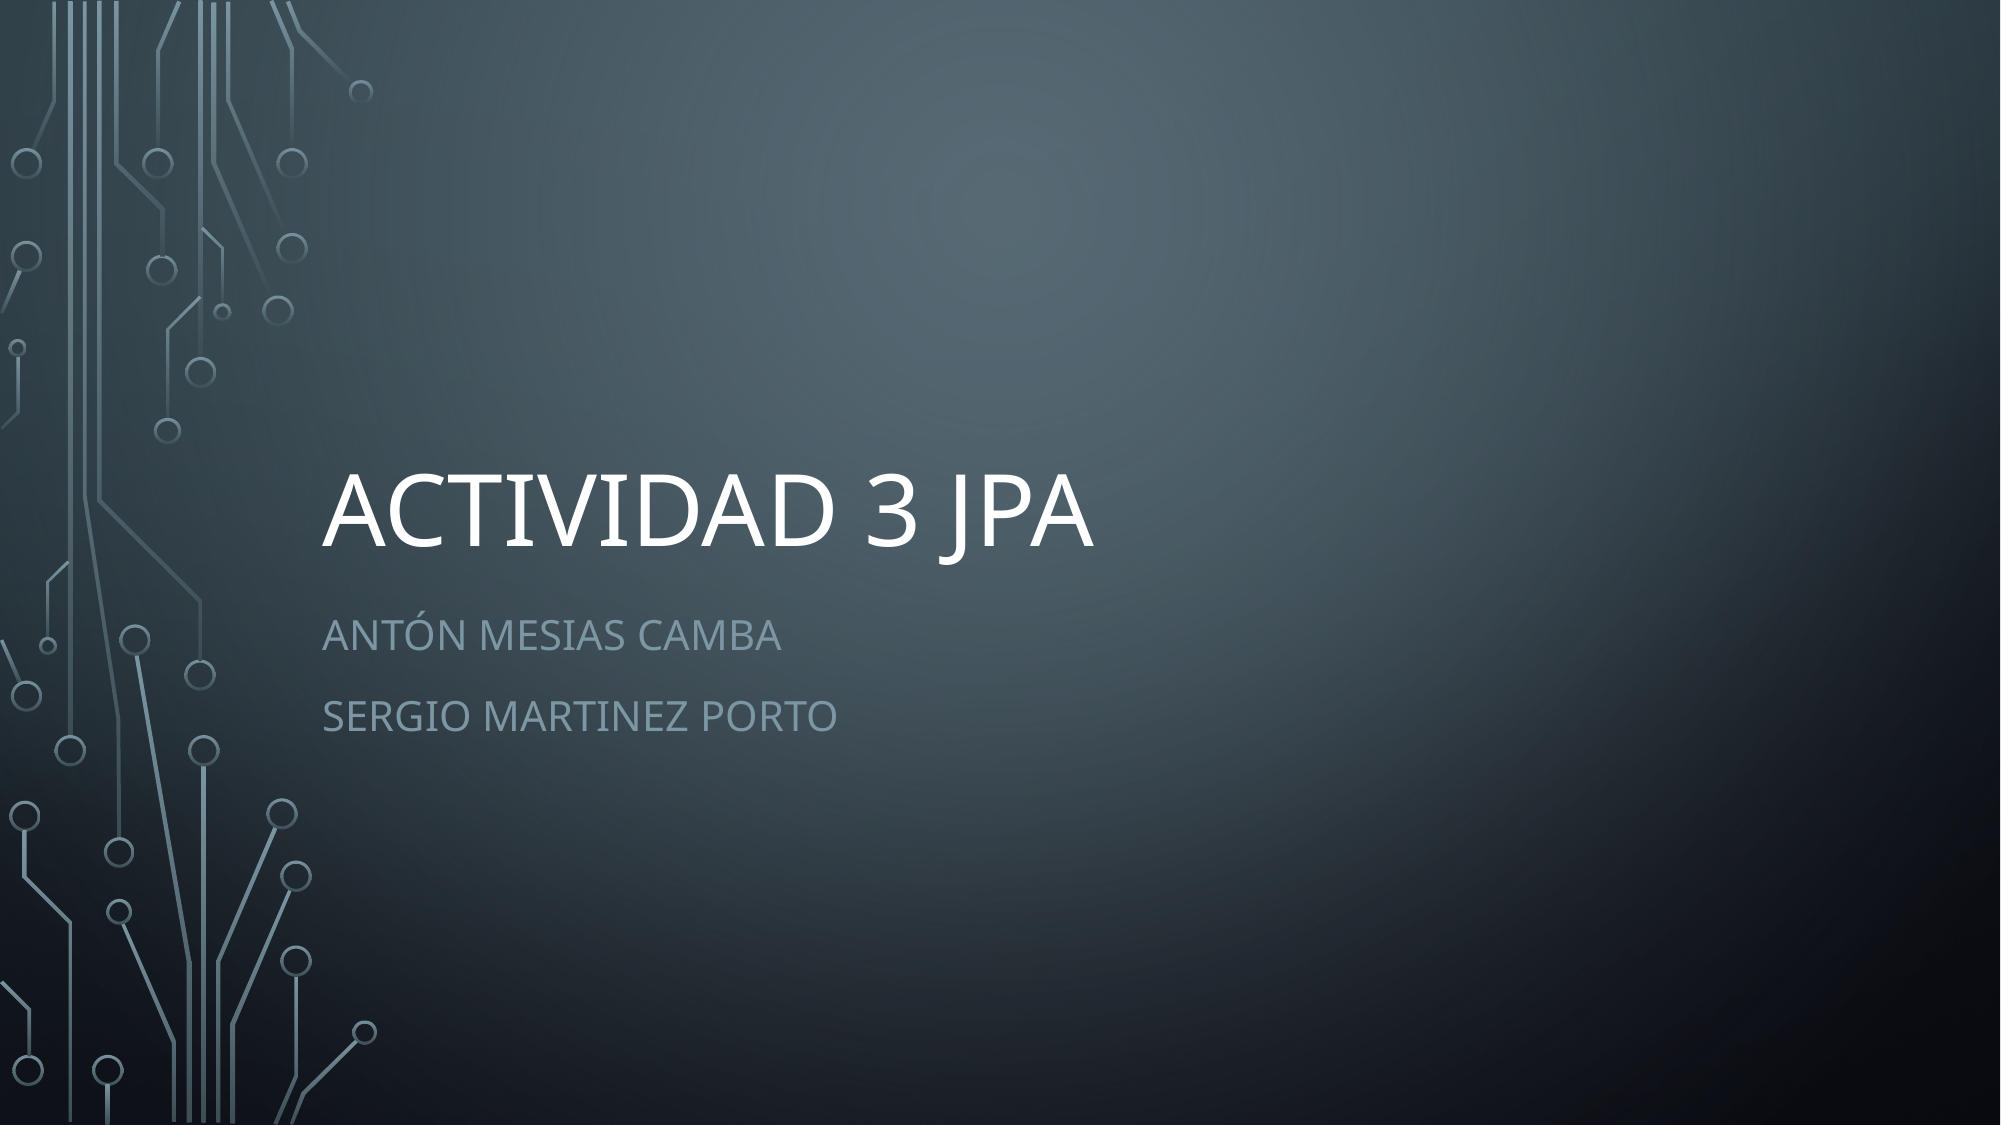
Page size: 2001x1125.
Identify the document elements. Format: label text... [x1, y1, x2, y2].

title Actividad 3 Jpa [307, 184, 1750, 576]
subtitle Antón mesias camba Sergio martinez Porto [307, 590, 1750, 863]
